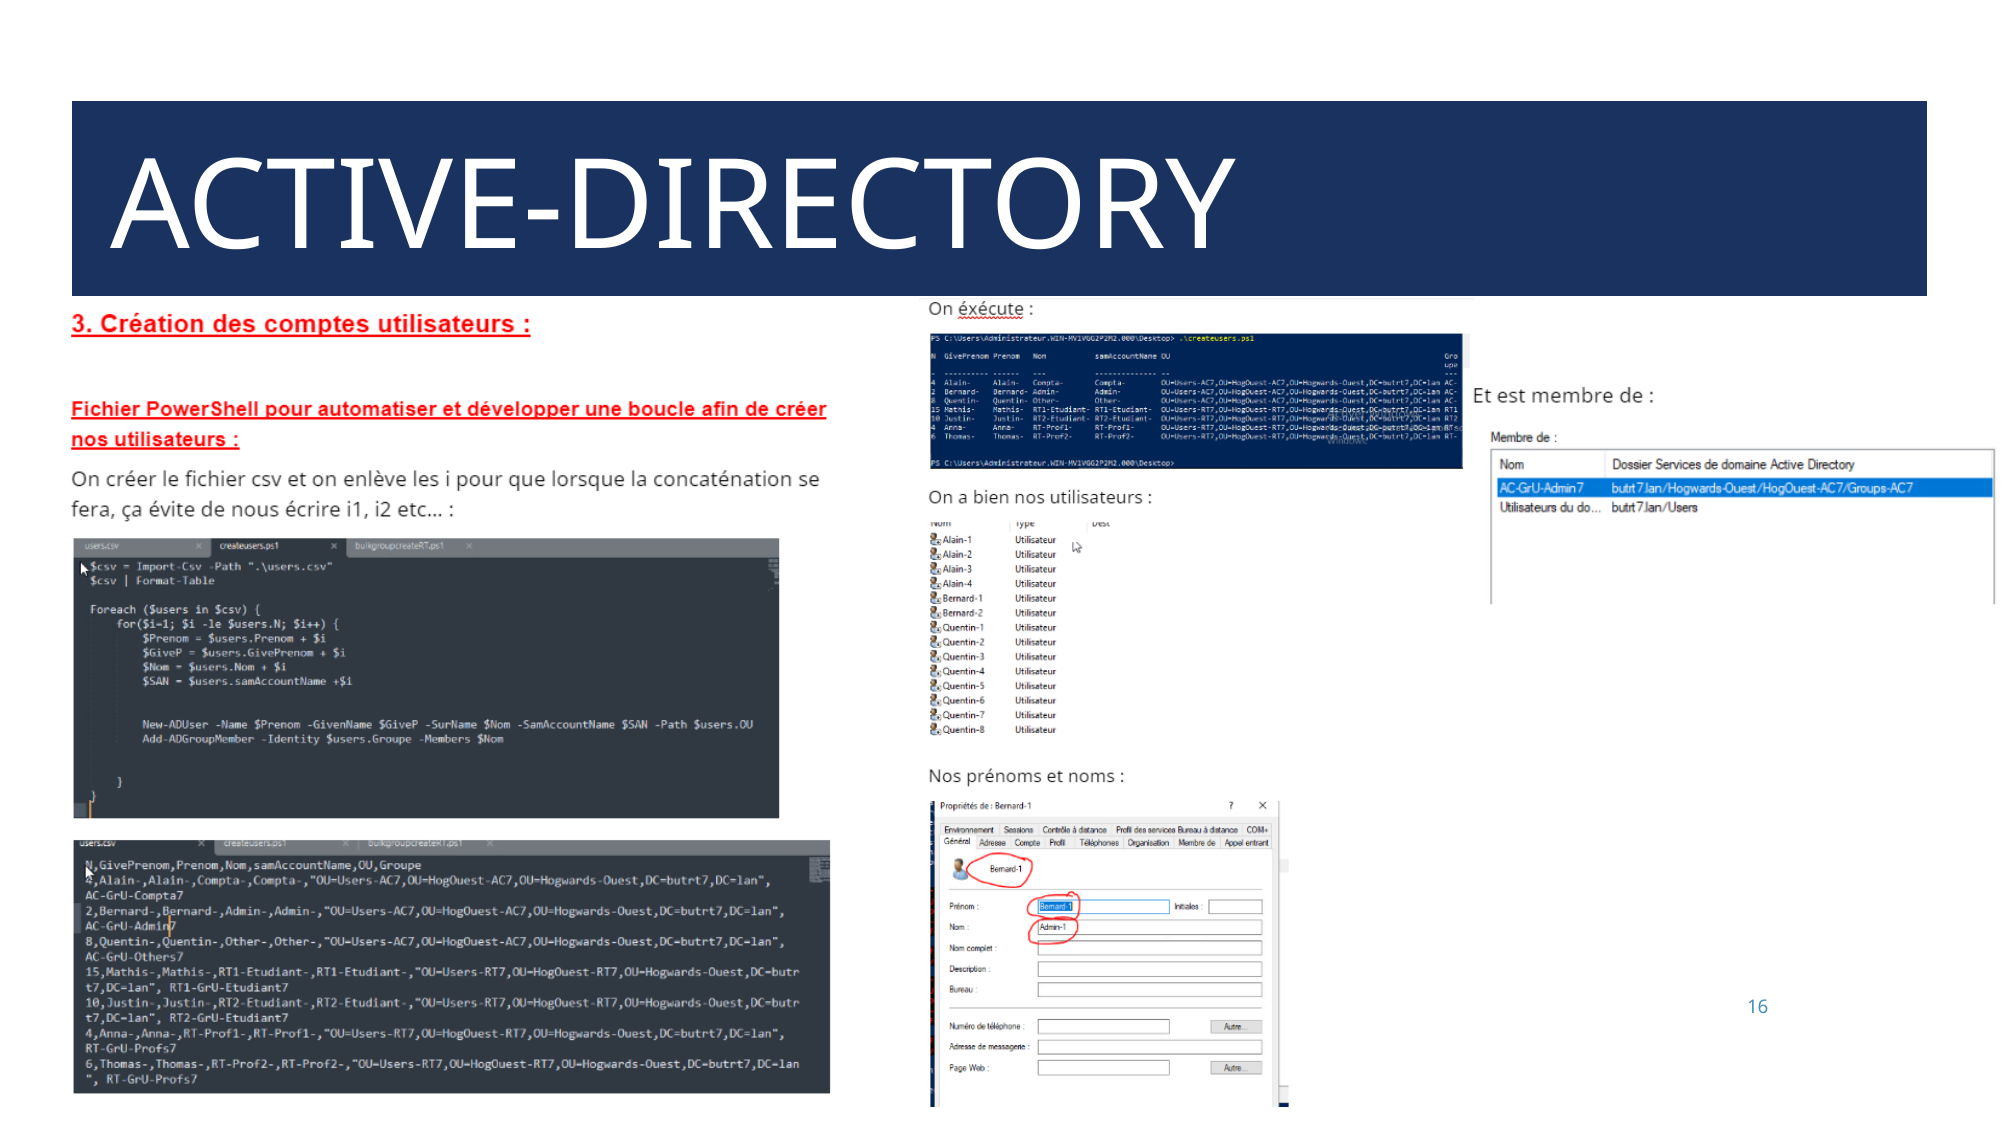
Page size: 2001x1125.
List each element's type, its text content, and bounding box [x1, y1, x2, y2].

title ACTIVE-DIRECTORY [95, 115, 1905, 282]
picture [919, 298, 2000, 1107]
picture [64, 302, 835, 1102]
slide_number 16 [1732, 977, 1905, 1037]
